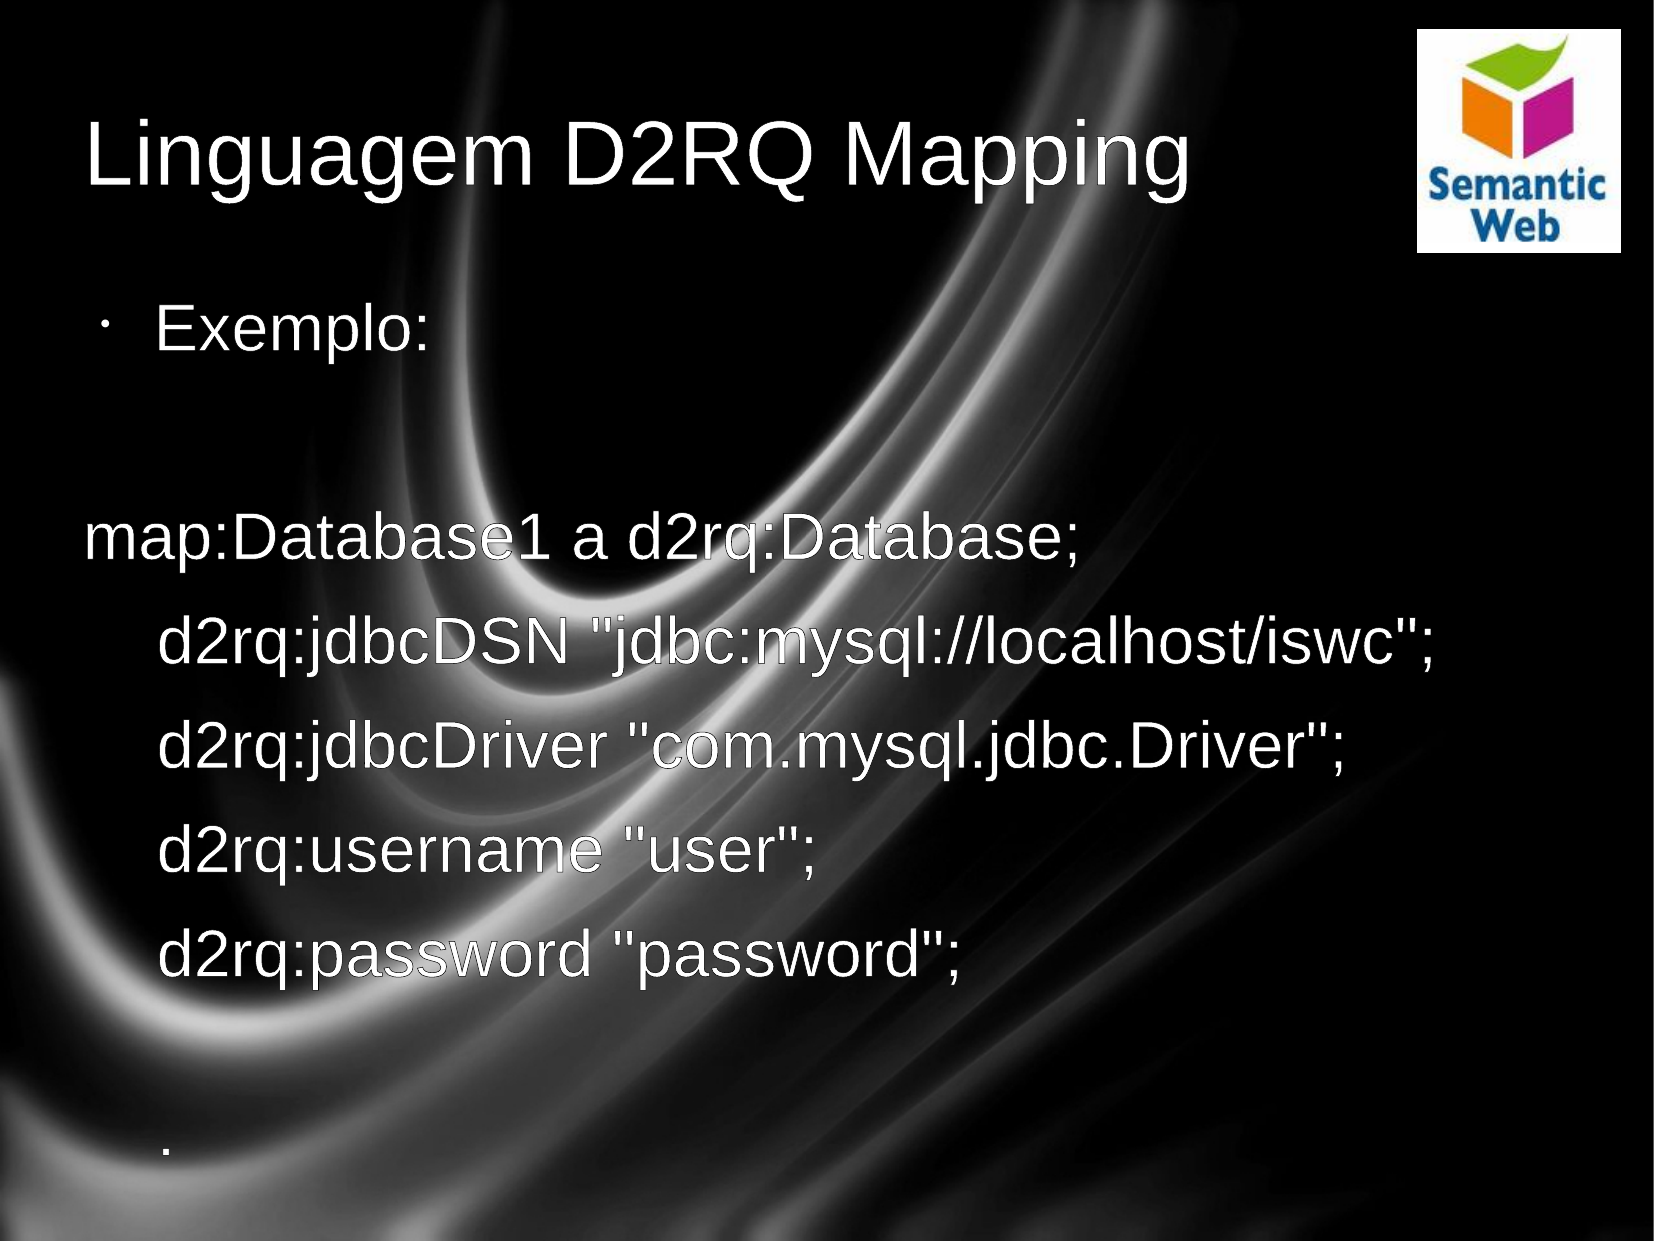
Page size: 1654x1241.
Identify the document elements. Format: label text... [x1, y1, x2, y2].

picture [0, 0, 1654, 1241]
list Exemplo: map:Database1 a d2rq:Database; d2rq:jdbcDSN "jdbc:mysql://localhost/iswc"; d2rq:jdbcDriver "com.mysql.jdbc.Driver"; d2rq:username "user"; d2rq:password "password"; . [82, 290, 1571, 1170]
title Linguagem D2RQ Mapping [82, 49, 1359, 257]
